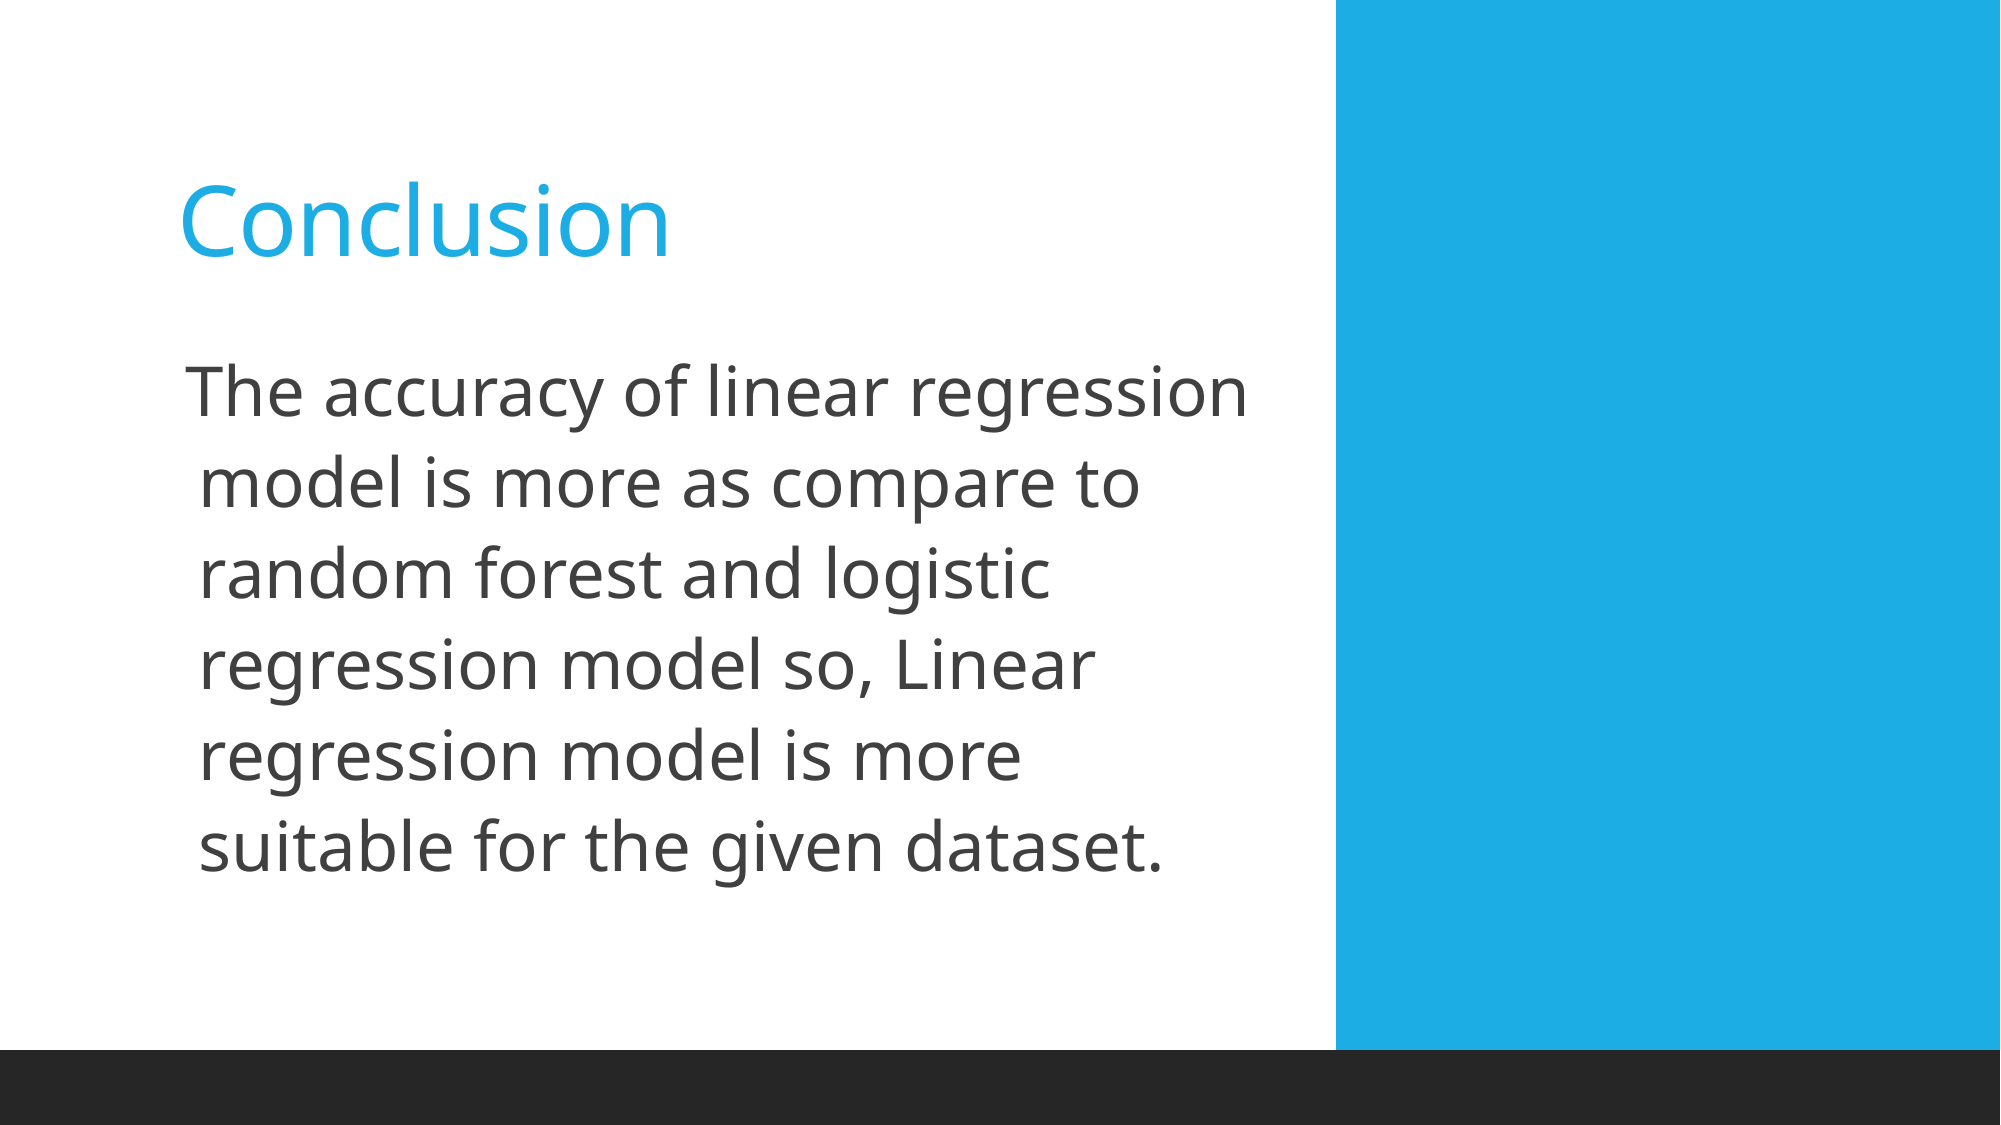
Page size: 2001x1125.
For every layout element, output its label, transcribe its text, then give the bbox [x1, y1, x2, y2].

text_box [0, 0, 2000, 1125]
title Conclusion [162, 47, 1271, 286]
list The accuracy of linear regression model is more as compare to random forest and logistic regression model so, Linear regression model is more suitable for the given dataset. [171, 332, 1271, 963]
